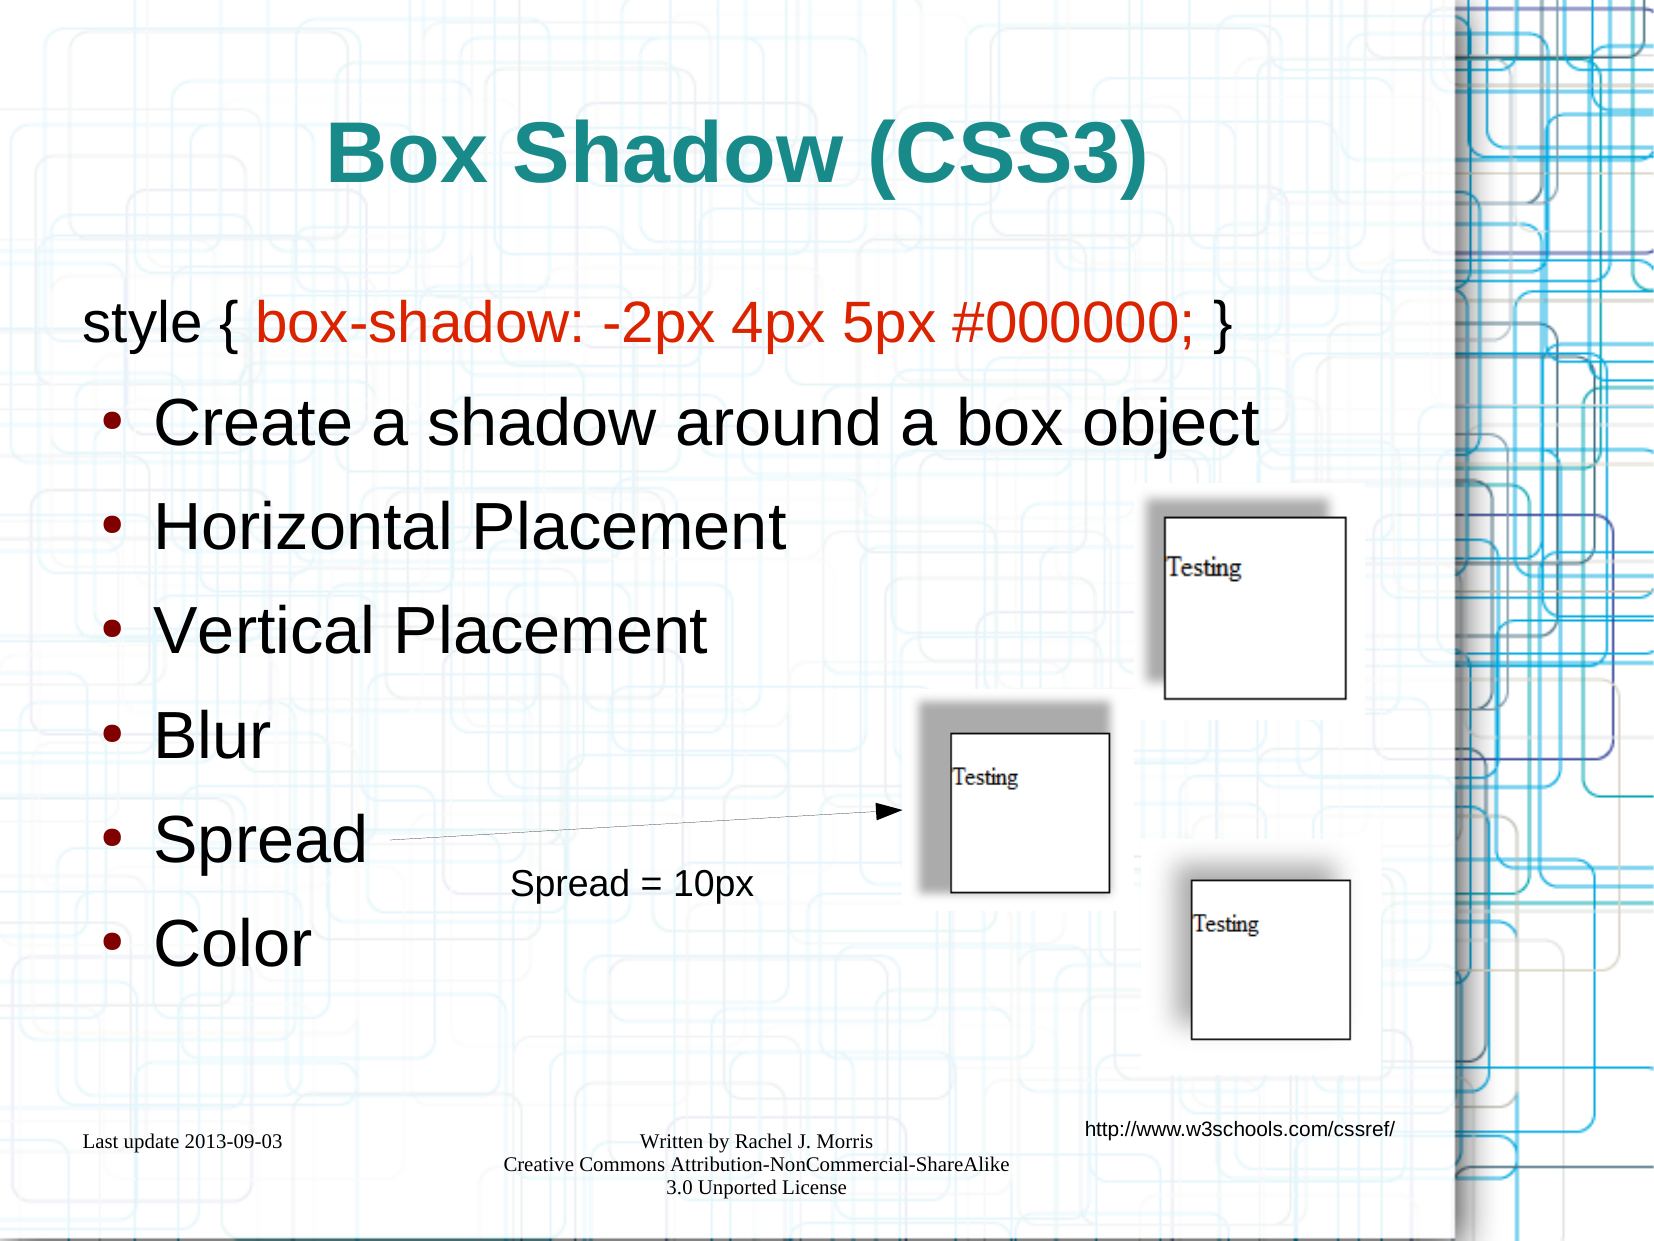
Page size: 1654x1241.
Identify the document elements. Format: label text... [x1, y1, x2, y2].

text_box Spread = 10px [495, 855, 871, 912]
picture [0, 0, 1654, 1241]
list style { box-shadow: -2px 4px 5px #000000; } Create a shadow around a box object Horizontal Placement Vertical Placement Blur Spread Color [82, 290, 1418, 1010]
title Box Shadow (CSS3) [59, 49, 1418, 257]
text_box http://www.w3schools.com/cssref/ [1050, 1110, 1411, 1149]
